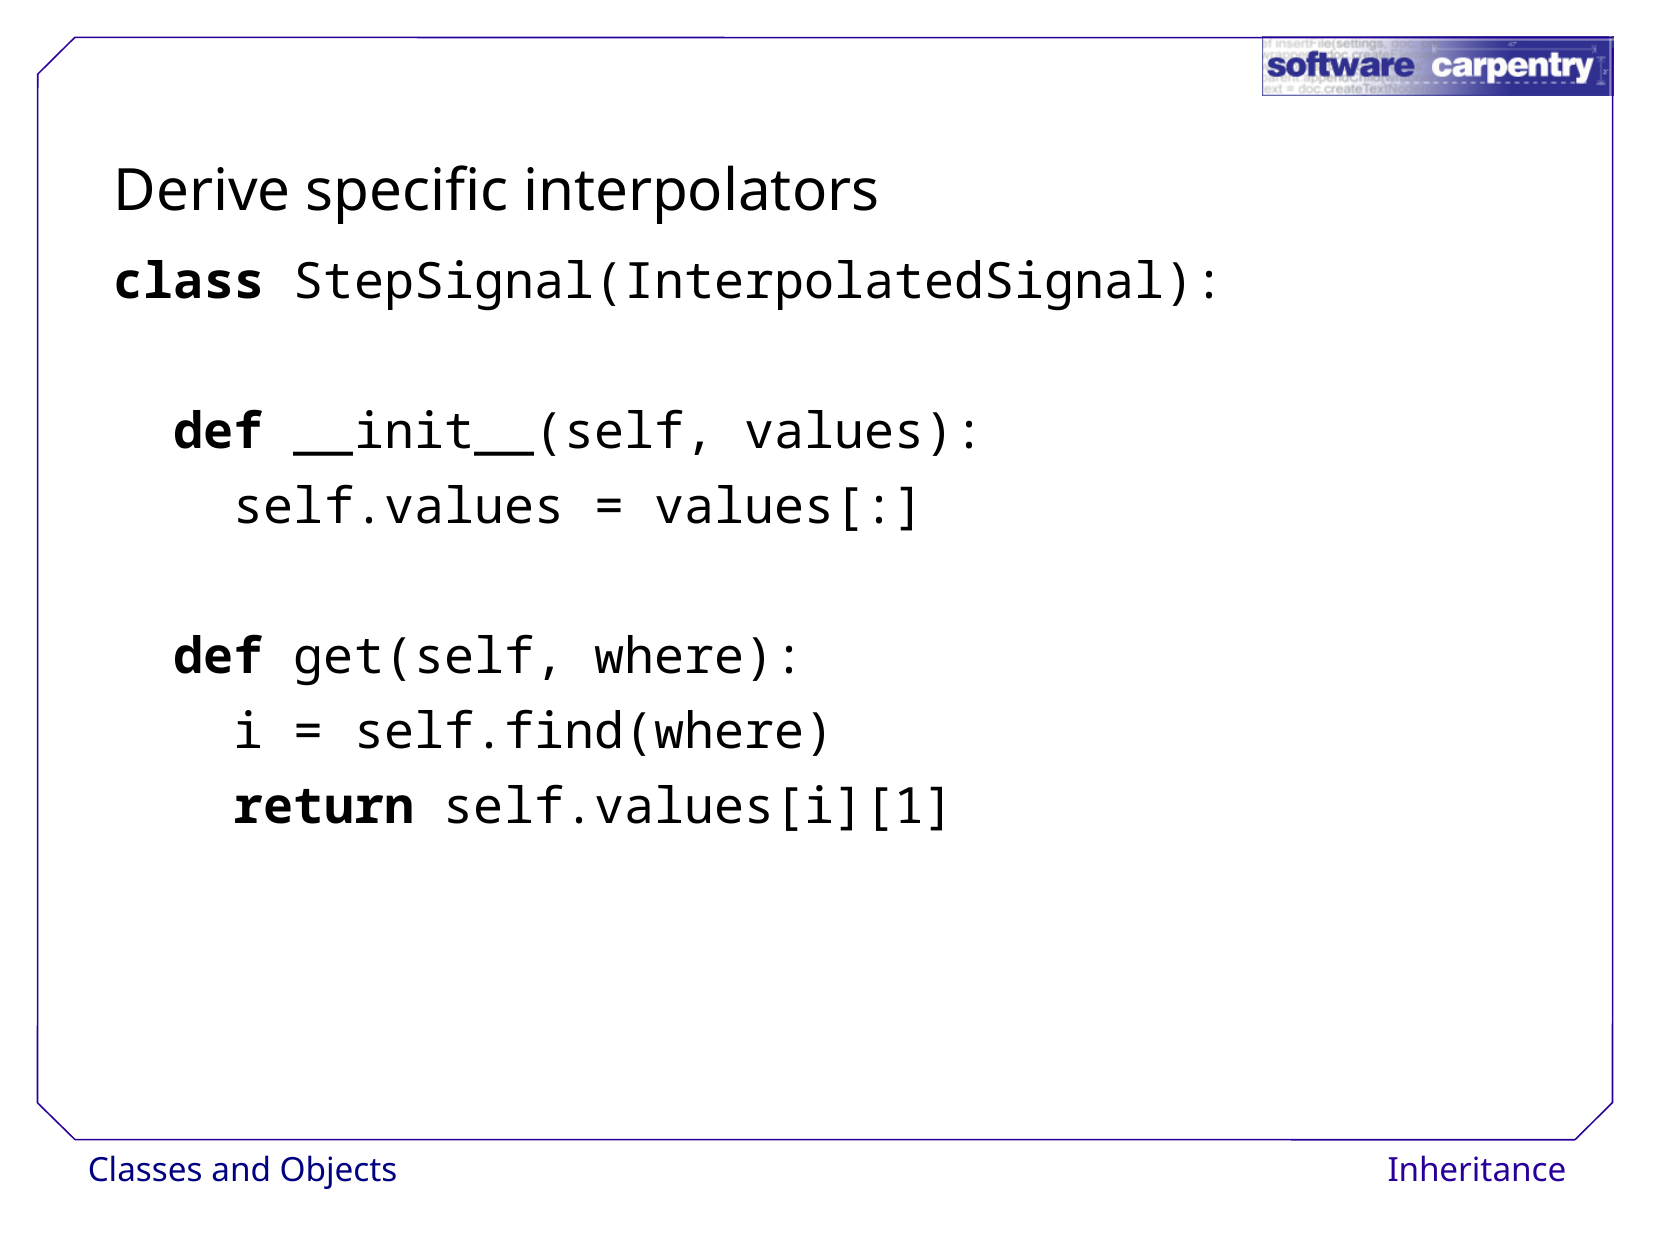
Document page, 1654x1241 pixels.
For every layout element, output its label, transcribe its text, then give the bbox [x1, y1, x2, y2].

text_box class StepSignal(InterpolatedSignal): def __init__(self, values): self.values = values[:] def get(self, where): i = self.find(where) return self.values[i][1] [99, 225, 1517, 842]
text_box Derive specific interpolators [99, 109, 1517, 225]
picture [1262, 36, 1614, 96]
